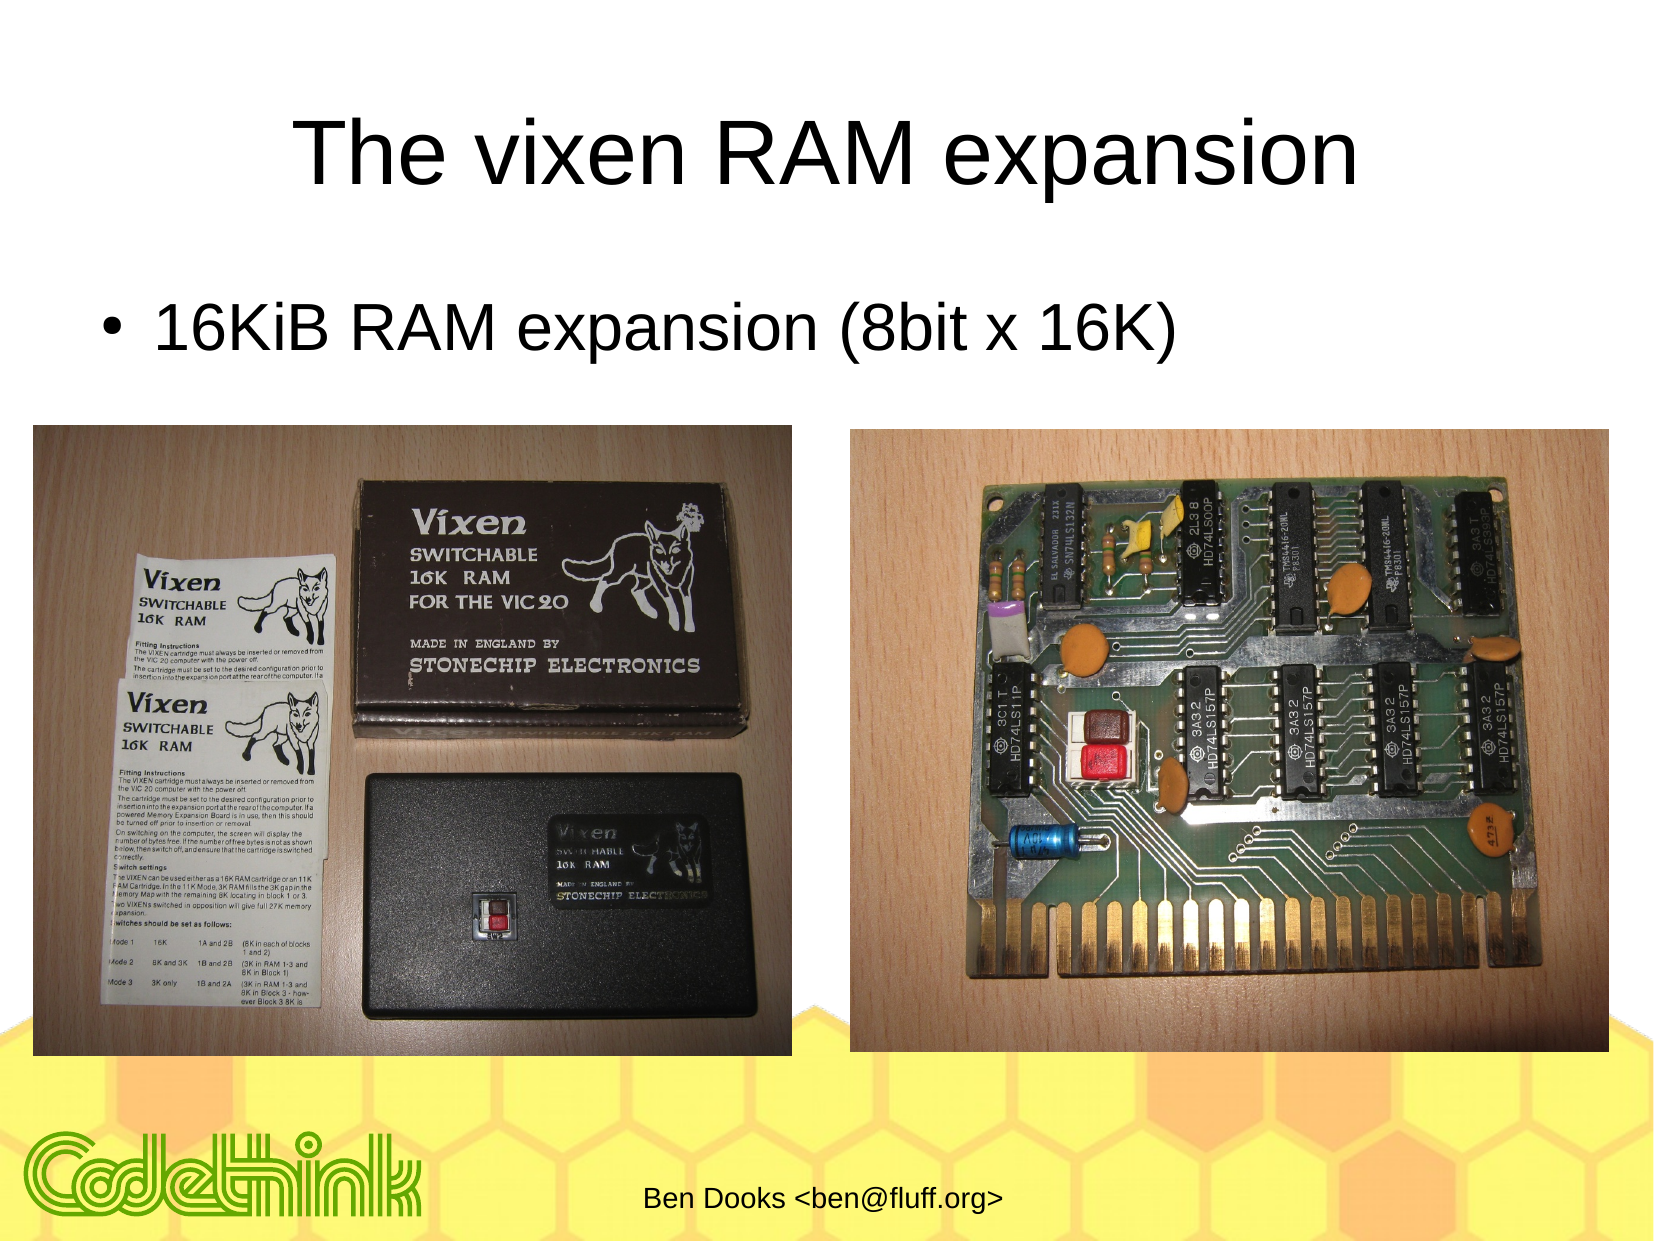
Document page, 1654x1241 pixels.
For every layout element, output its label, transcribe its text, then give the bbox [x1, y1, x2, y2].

list 16KiB RAM expansion (8bit x 16K) [82, 290, 1571, 1010]
title The vixen RAM expansion [82, 49, 1571, 257]
picture [0, 425, 1654, 1241]
